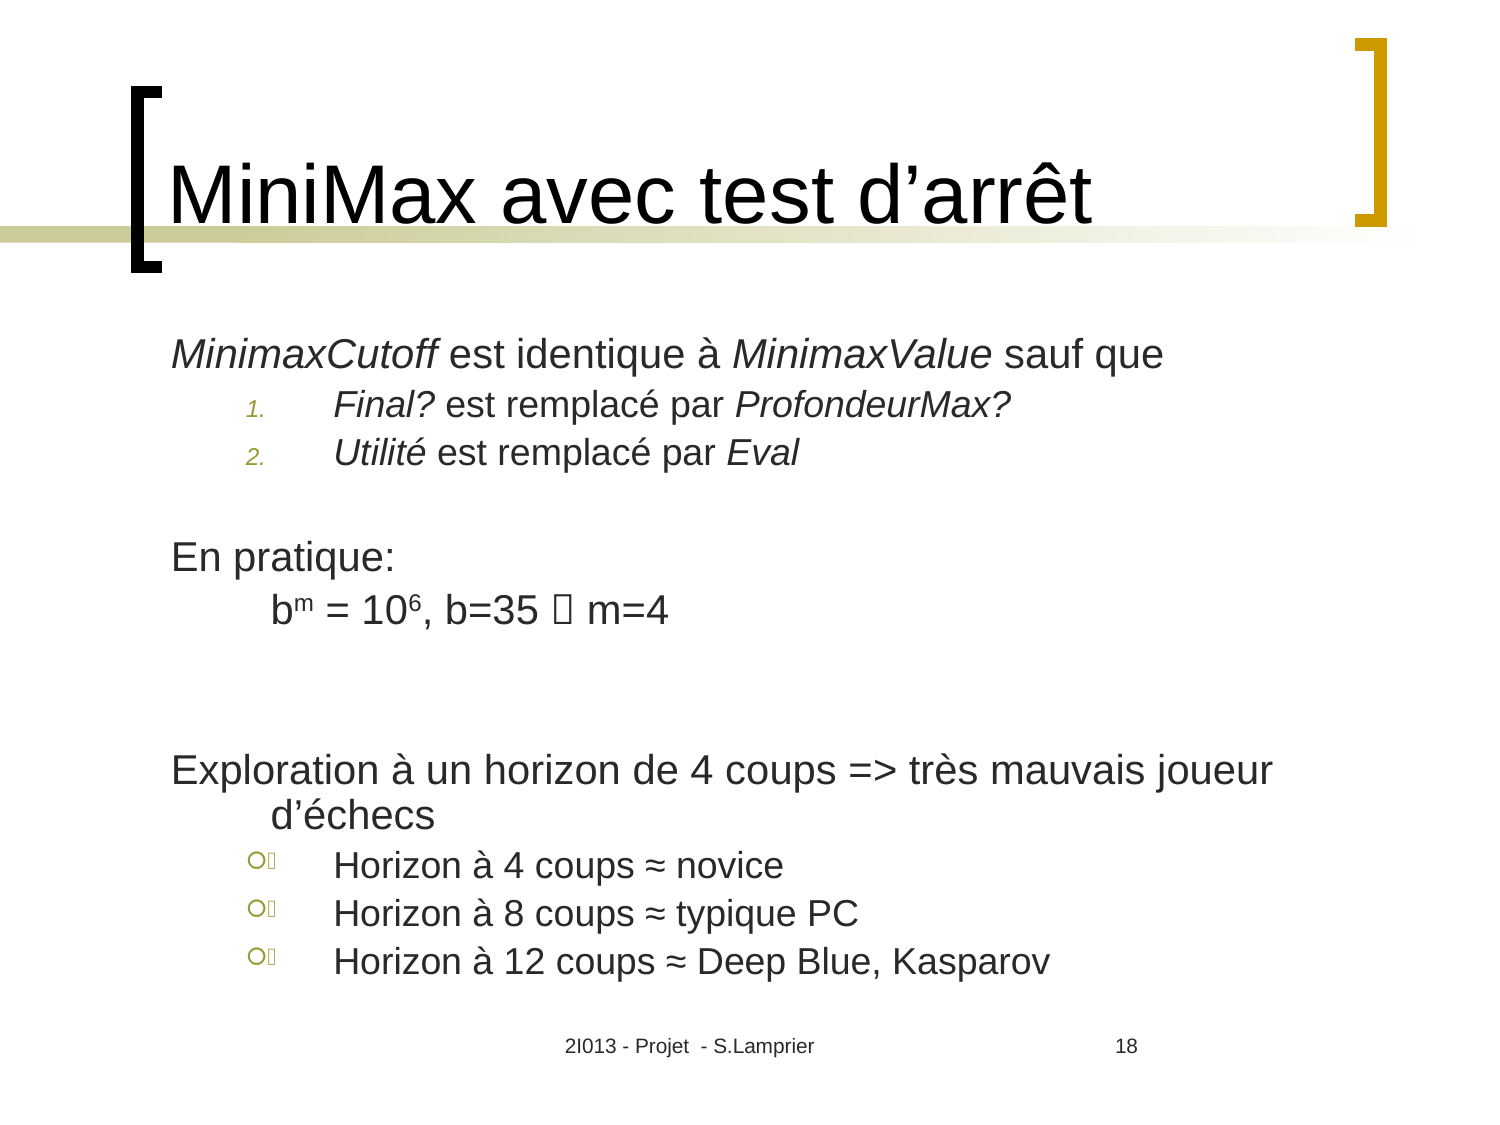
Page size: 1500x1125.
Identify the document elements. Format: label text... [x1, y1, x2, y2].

slide_number <numéro> [1100, 1025, 1413, 1100]
title MiniMax avec test d’arrêt [152, 15, 1328, 248]
list MinimaxCutoff est identique à MinimaxValue sauf que Final? est remplacé par ProfondeurMax? Utilité est remplacé par Eval En pratique: bm = 106, b=35  m=4 Exploration à un horizon de 4 coups => très mauvais joueur d’échecs Horizon à 4 coups ≈ novice Horizon à 8 coups ≈ typique PC Horizon à 12 coups ≈ Deep Blue, Kasparov [155, 324, 1413, 1000]
footer 2I013 - Projet - S.Lamprier [549, 1025, 1025, 1100]
